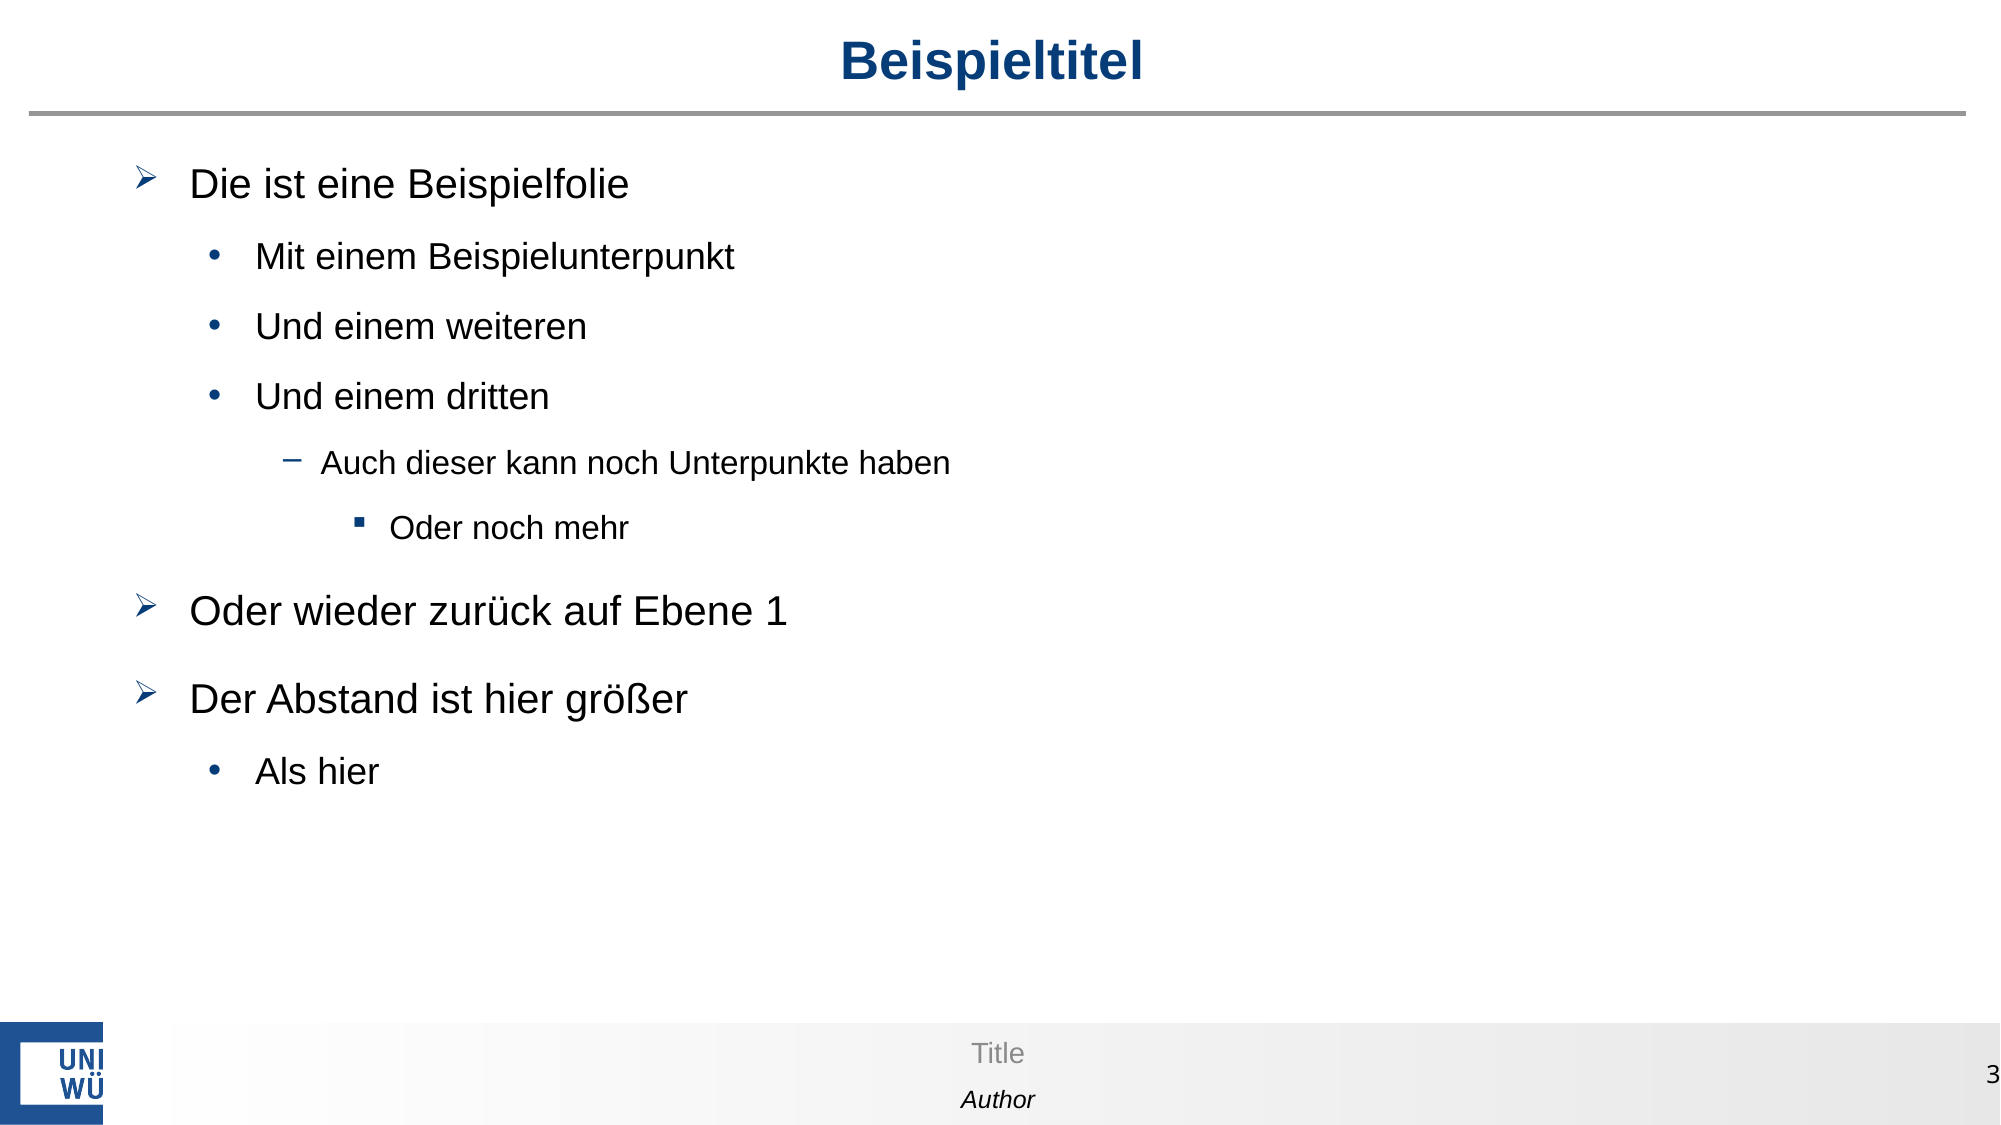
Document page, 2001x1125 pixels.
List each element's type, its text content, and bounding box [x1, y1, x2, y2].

title Beispieltitel [118, 4, 1867, 111]
picture [0, 1022, 103, 1125]
list Die ist eine Beispielfolie Mit einem Beispielunterpunkt Und einem weiteren Und einem dritten Auch dieser kann noch Unterpunkte haben Oder noch mehr Oder wieder zurück auf Ebene 1 Der Abstand ist hier größer Als hier [118, 149, 1867, 1000]
